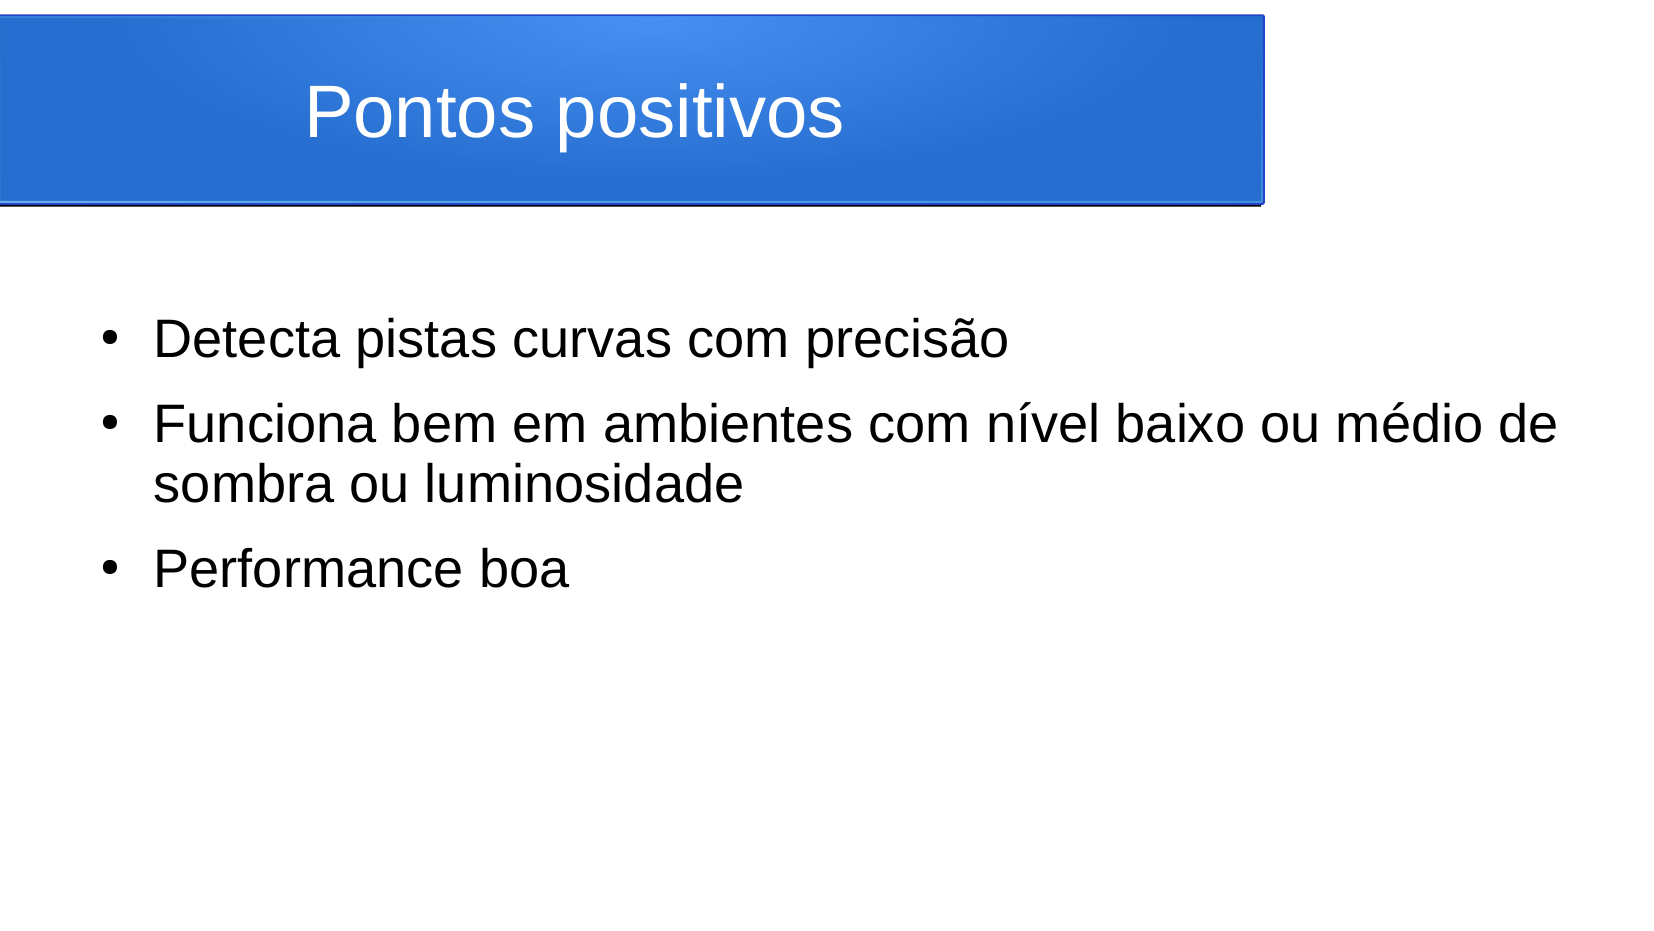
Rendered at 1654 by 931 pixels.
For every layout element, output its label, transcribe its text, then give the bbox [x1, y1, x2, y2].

list Detecta pistas curvas com precisão Funciona bem em ambientes com nível baixo ou médio de sombra ou luminosidade Performance boa [82, 224, 1571, 764]
title Pontos positivos [82, 35, 1235, 189]
